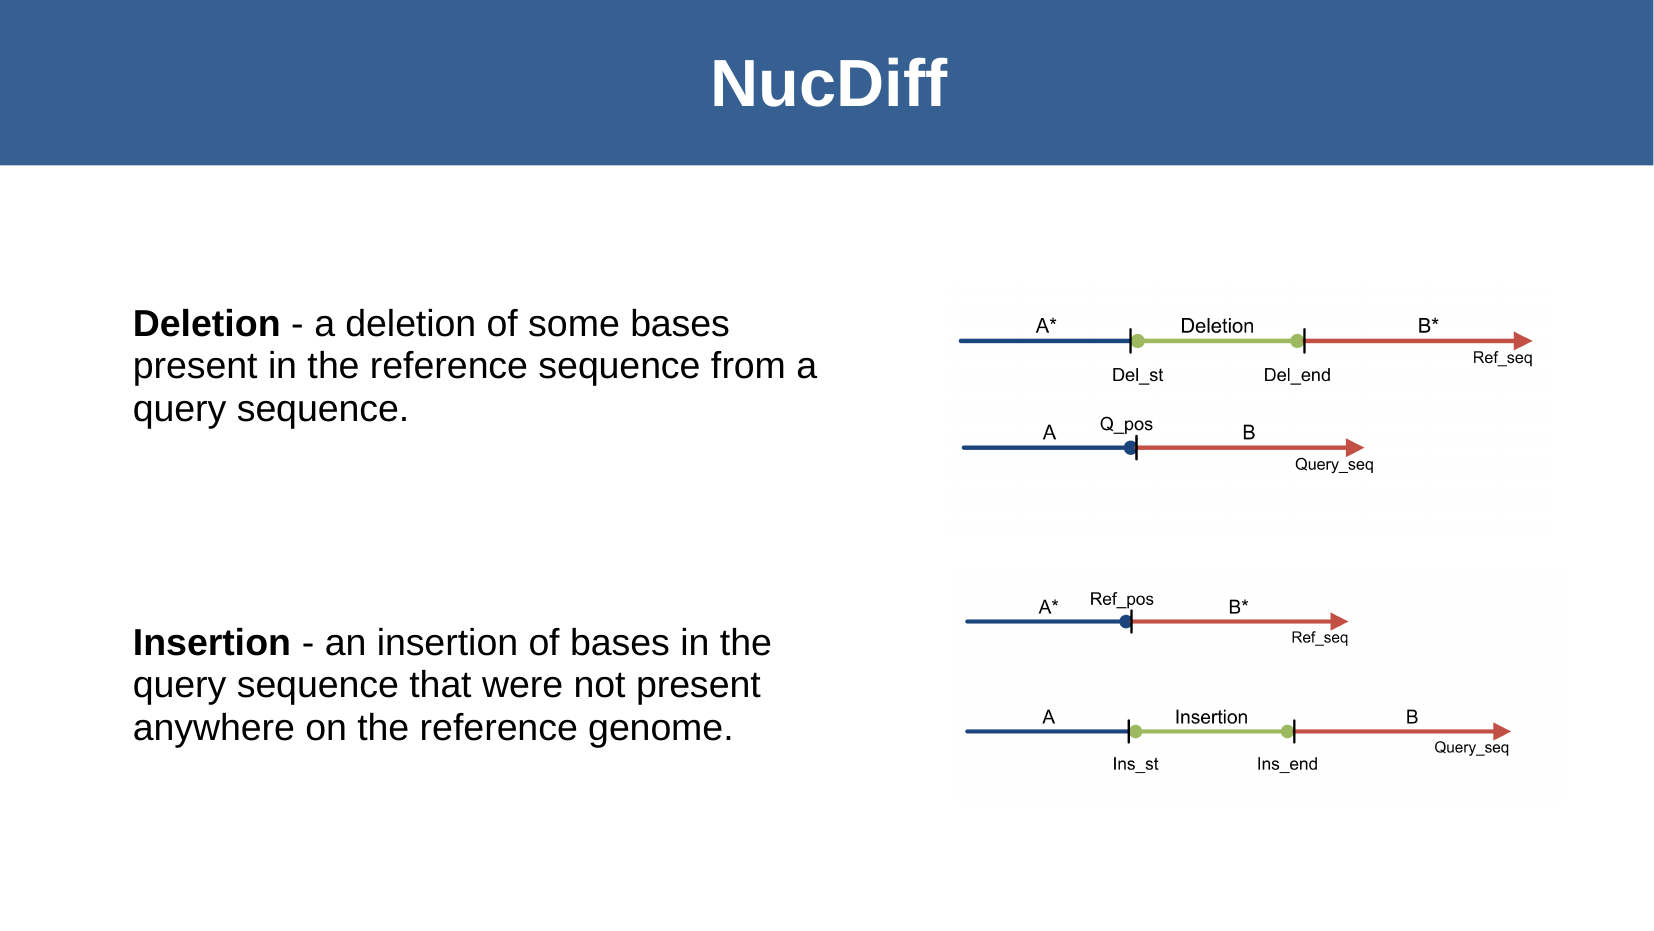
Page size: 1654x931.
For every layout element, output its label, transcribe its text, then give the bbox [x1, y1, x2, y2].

picture [938, 283, 1554, 532]
text_box Deletion - a deletion of some bases present in the reference sequence from a query sequence. [118, 295, 851, 449]
text_box NucDiff [0, 0, 1654, 166]
picture [956, 566, 1564, 803]
text_box Insertion - an insertion of bases in the query sequence that were not present anywhere on the reference genome. [118, 614, 851, 768]
